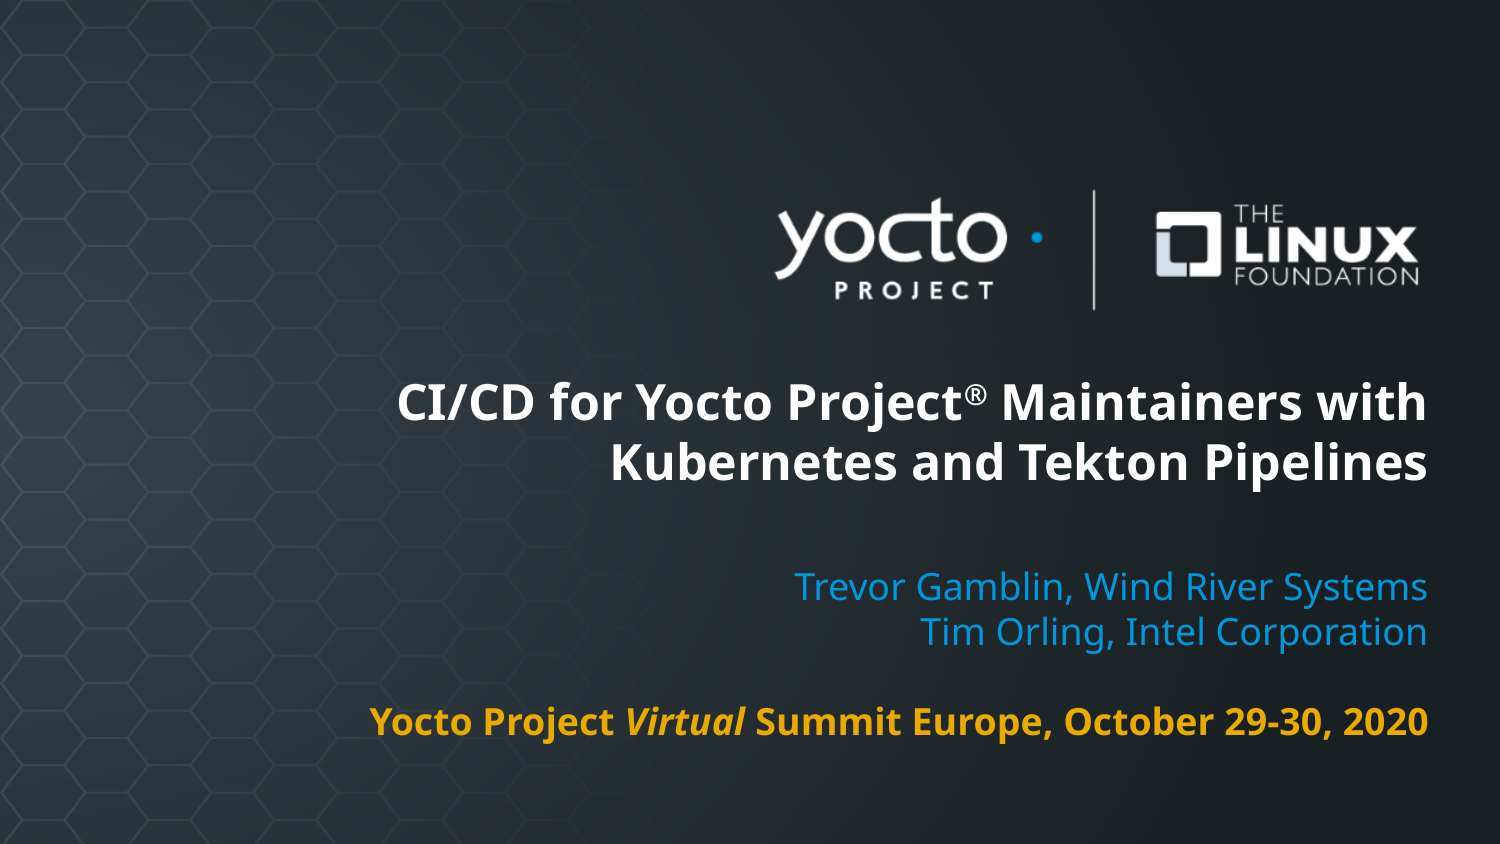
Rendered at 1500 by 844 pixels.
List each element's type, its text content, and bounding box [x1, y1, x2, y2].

subtitle Trevor Gamblin, Wind River Systems Tim Orling, Intel Corporation [356, 563, 1429, 672]
picture [0, 0, 1500, 844]
list Yocto Project Virtual Summit Europe, October 29-30, 2020 [285, 697, 1430, 779]
title CI/CD for Yocto Project® Maintainers with Kubernetes and Tekton Pipelines [336, 341, 1429, 551]
